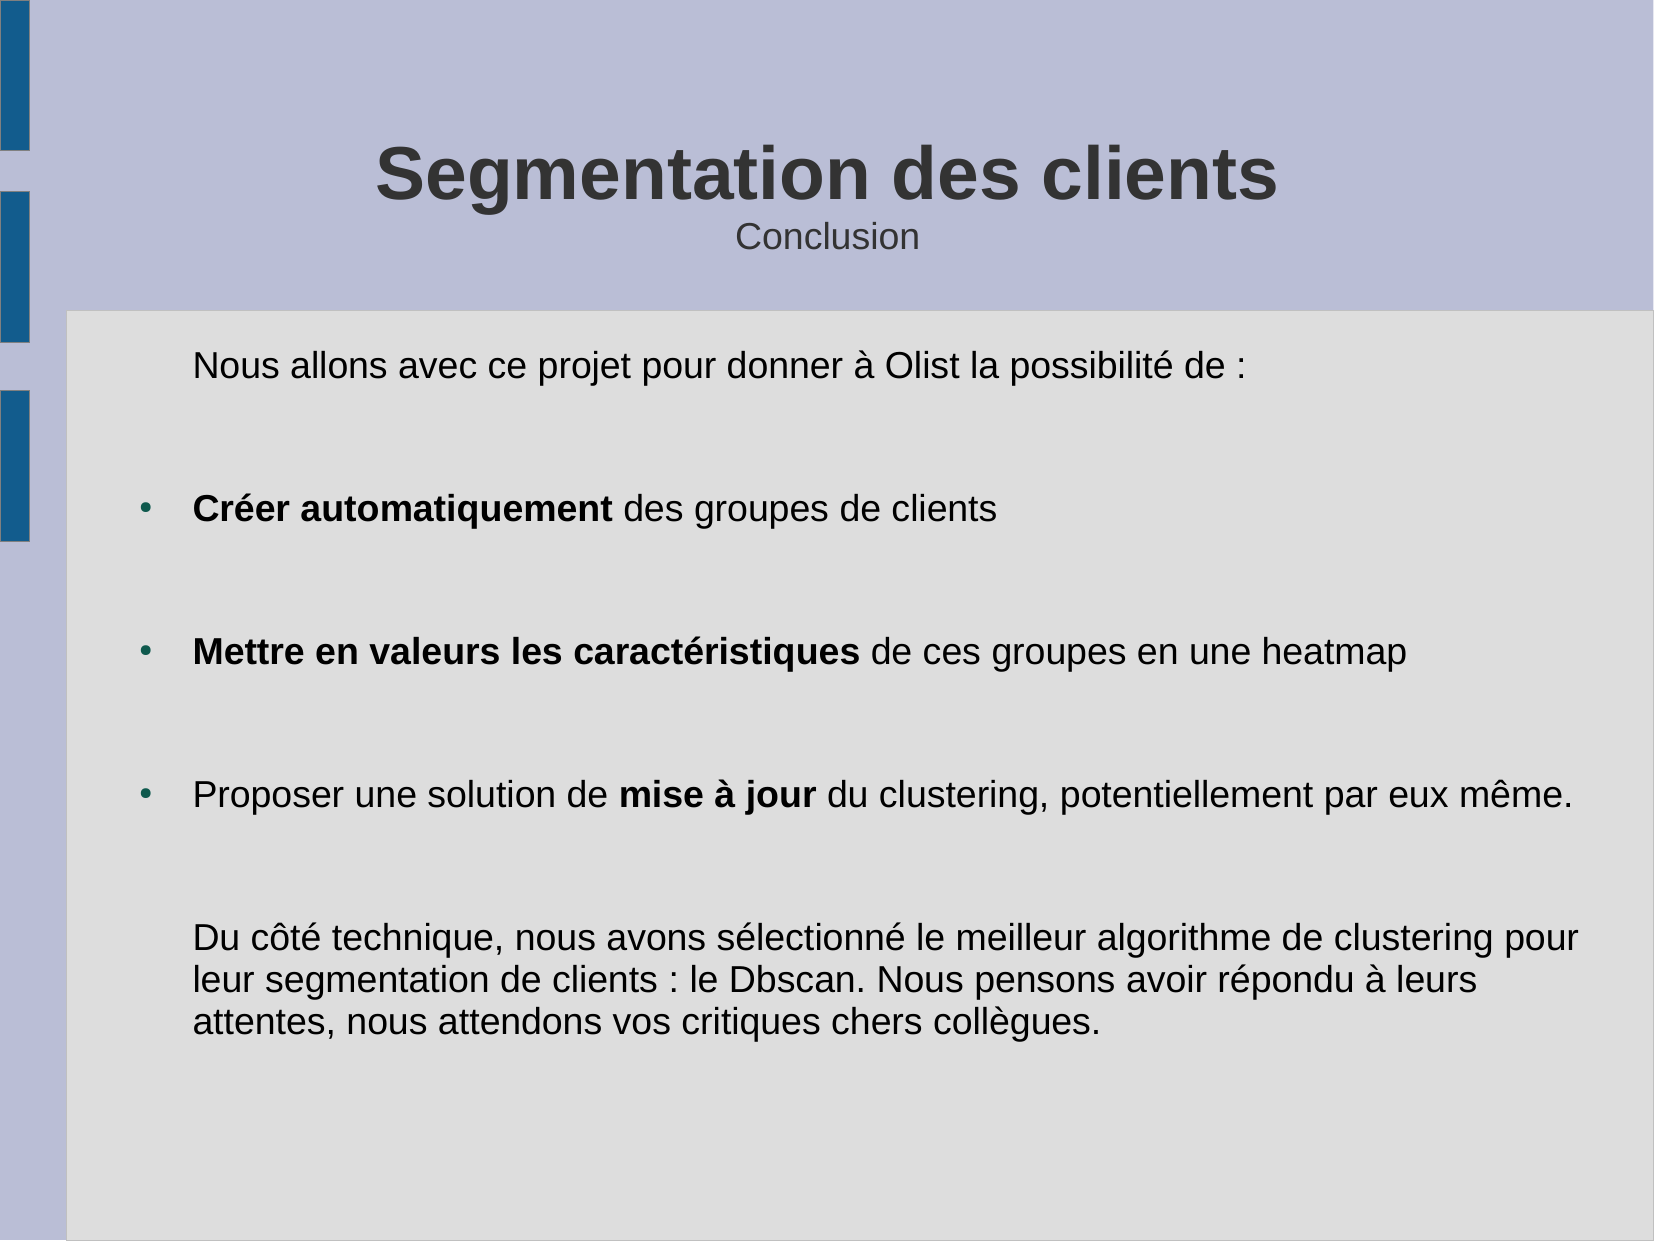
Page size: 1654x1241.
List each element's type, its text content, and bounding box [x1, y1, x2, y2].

title Segmentation des clients Conclusion [121, 91, 1534, 299]
list Nous allons avec ce projet pour donner à Olist la possibilité de : Créer automatiquement des groupes de clients Mettre en valeurs les caractéristiques de ces groupes en une heatmap Proposer une solution de mise à jour du clustering, potentiellement par eux même. Du côté technique, nous avons sélectionné le meilleur algorithme de clustering pour leur segmentation de clients : le Dbscan. Nous pensons avoir répondu à leurs attentes, nous attendons vos critiques chers collègues. [121, 344, 1595, 1216]
